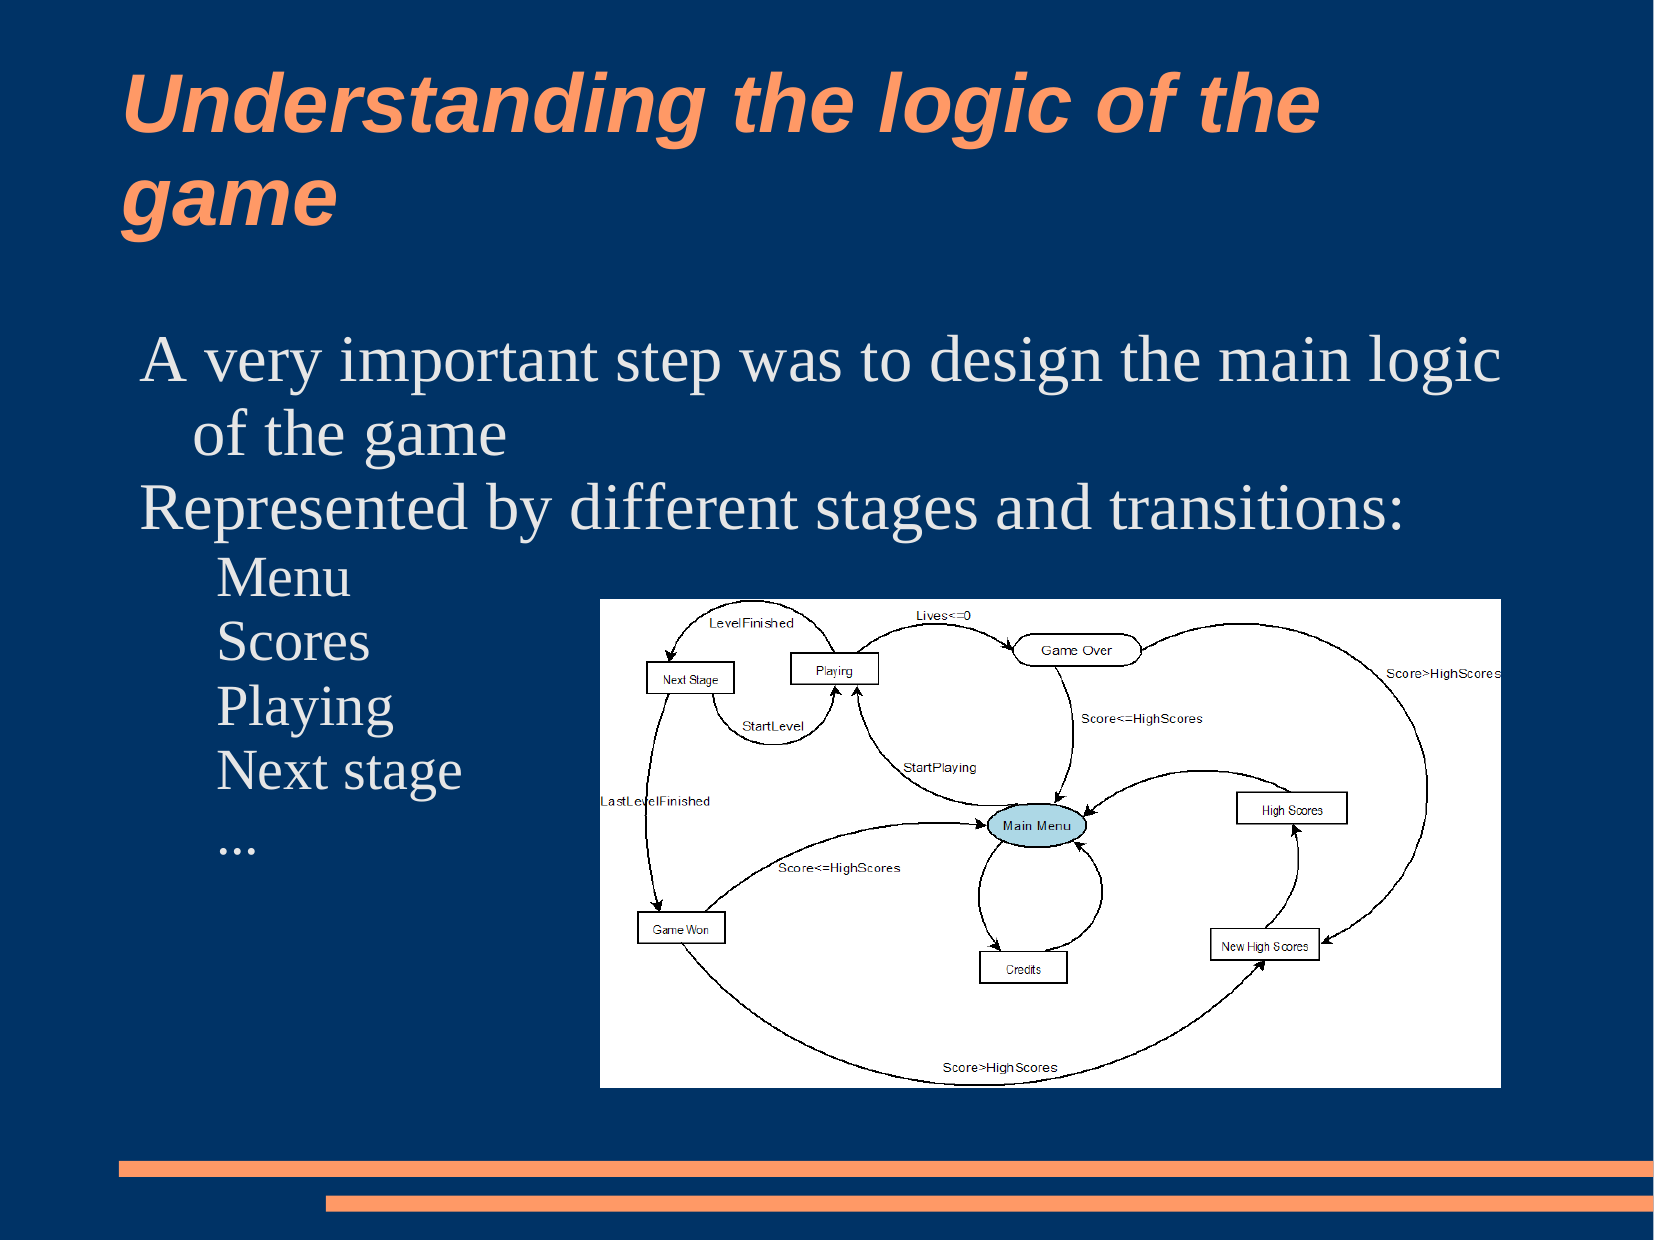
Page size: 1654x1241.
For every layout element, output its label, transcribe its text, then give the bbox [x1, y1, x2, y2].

list A very important step was to design the main logic of the game Represented by different stages and transitions: Menu Scores Playing Next stage ... [121, 322, 1561, 1118]
picture [600, 599, 1501, 1088]
title Understanding the logic of the game [121, 53, 1534, 247]
